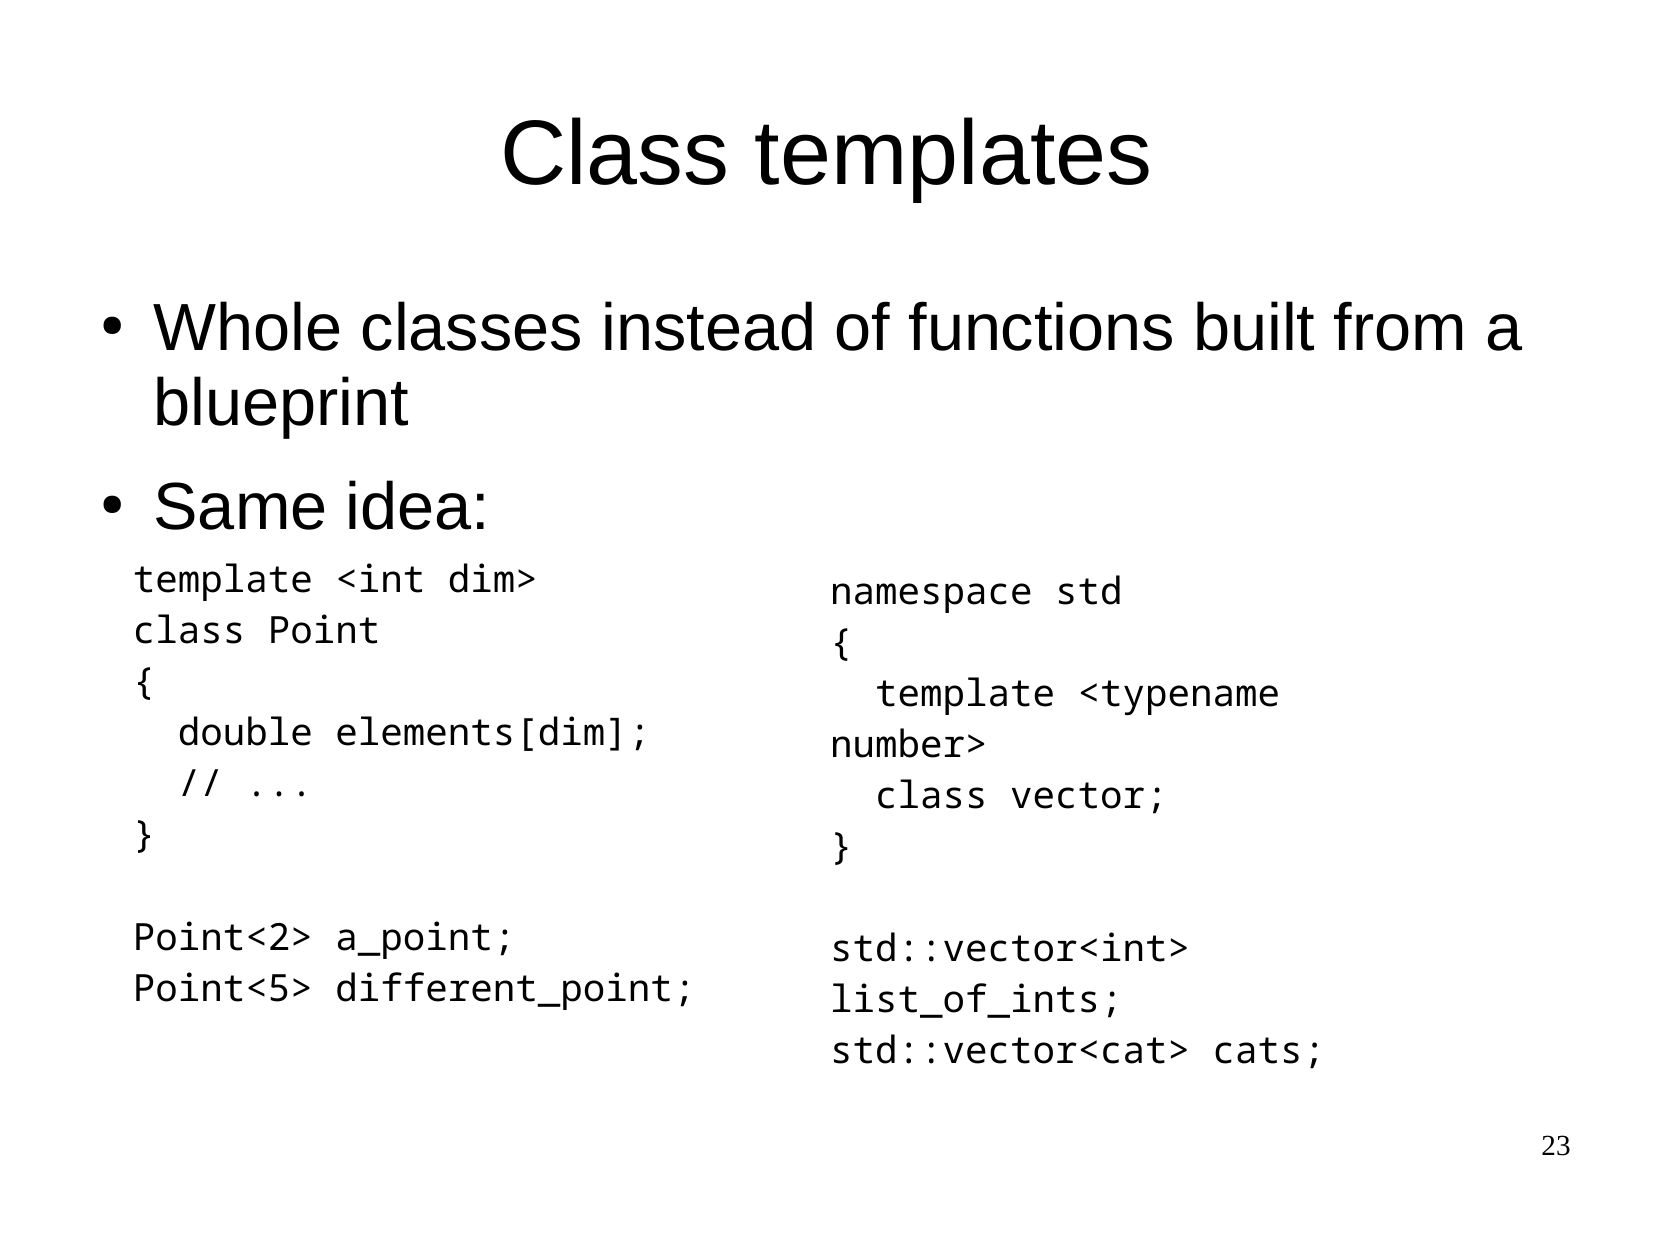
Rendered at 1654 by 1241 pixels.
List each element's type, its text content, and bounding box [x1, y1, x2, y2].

text_box namespace std { template <typename number> class vector; } std::vector<int> list_of_ints; std::vector<cat> cats; [780, 557, 1448, 975]
title Class templates [82, 49, 1571, 257]
text_box template <int dim> class Point { double elements[dim]; // ... } Point<2> a_point; Point<5> different_point; [82, 545, 750, 1013]
list Whole classes instead of functions built from a blueprint Same idea: [82, 290, 1538, 1010]
